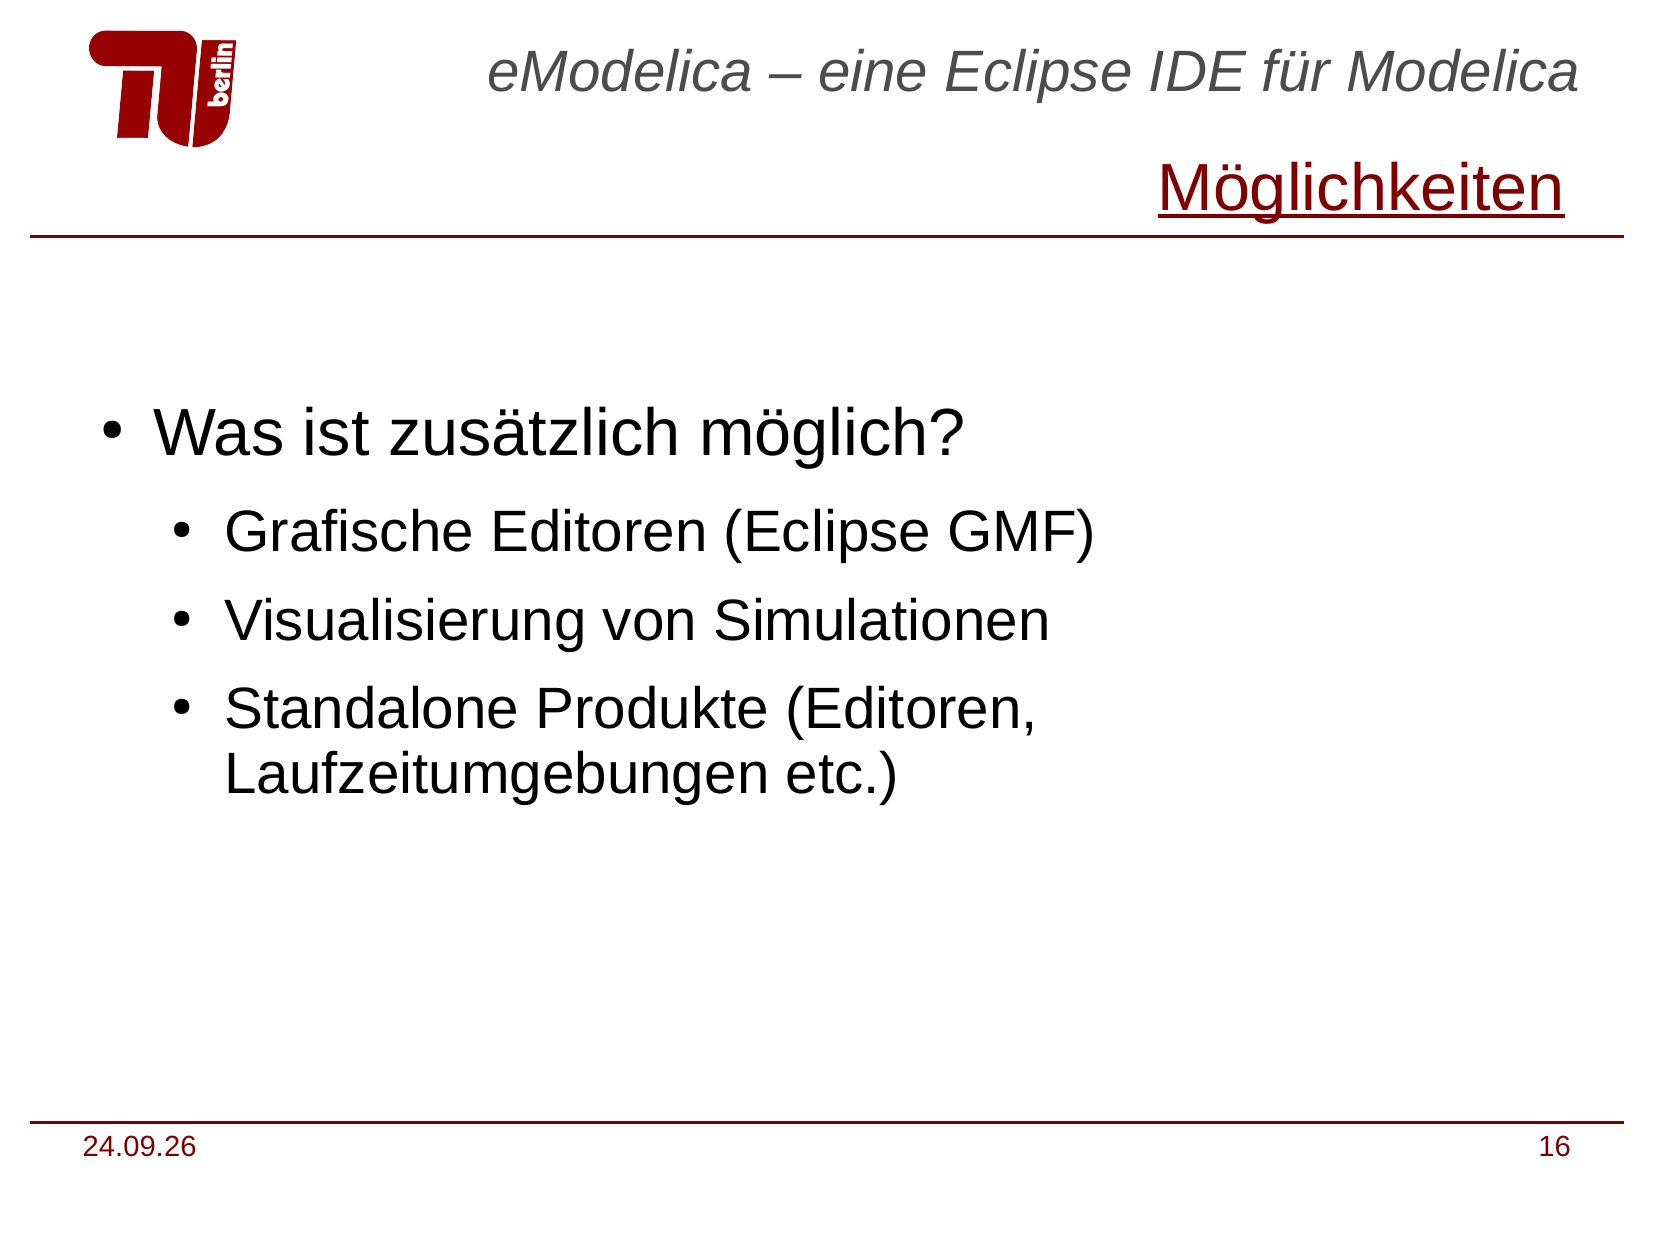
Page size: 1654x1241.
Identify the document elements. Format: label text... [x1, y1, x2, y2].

picture [88, 29, 237, 148]
list Was ist zusätzlich möglich? Grafische Editoren (Eclipse GMF) Visualisierung von Simulationen Standalone Produkte (Editoren, Laufzeitumgebungen etc.) [82, 290, 1571, 1094]
title Möglichkeiten [76, 149, 1565, 225]
